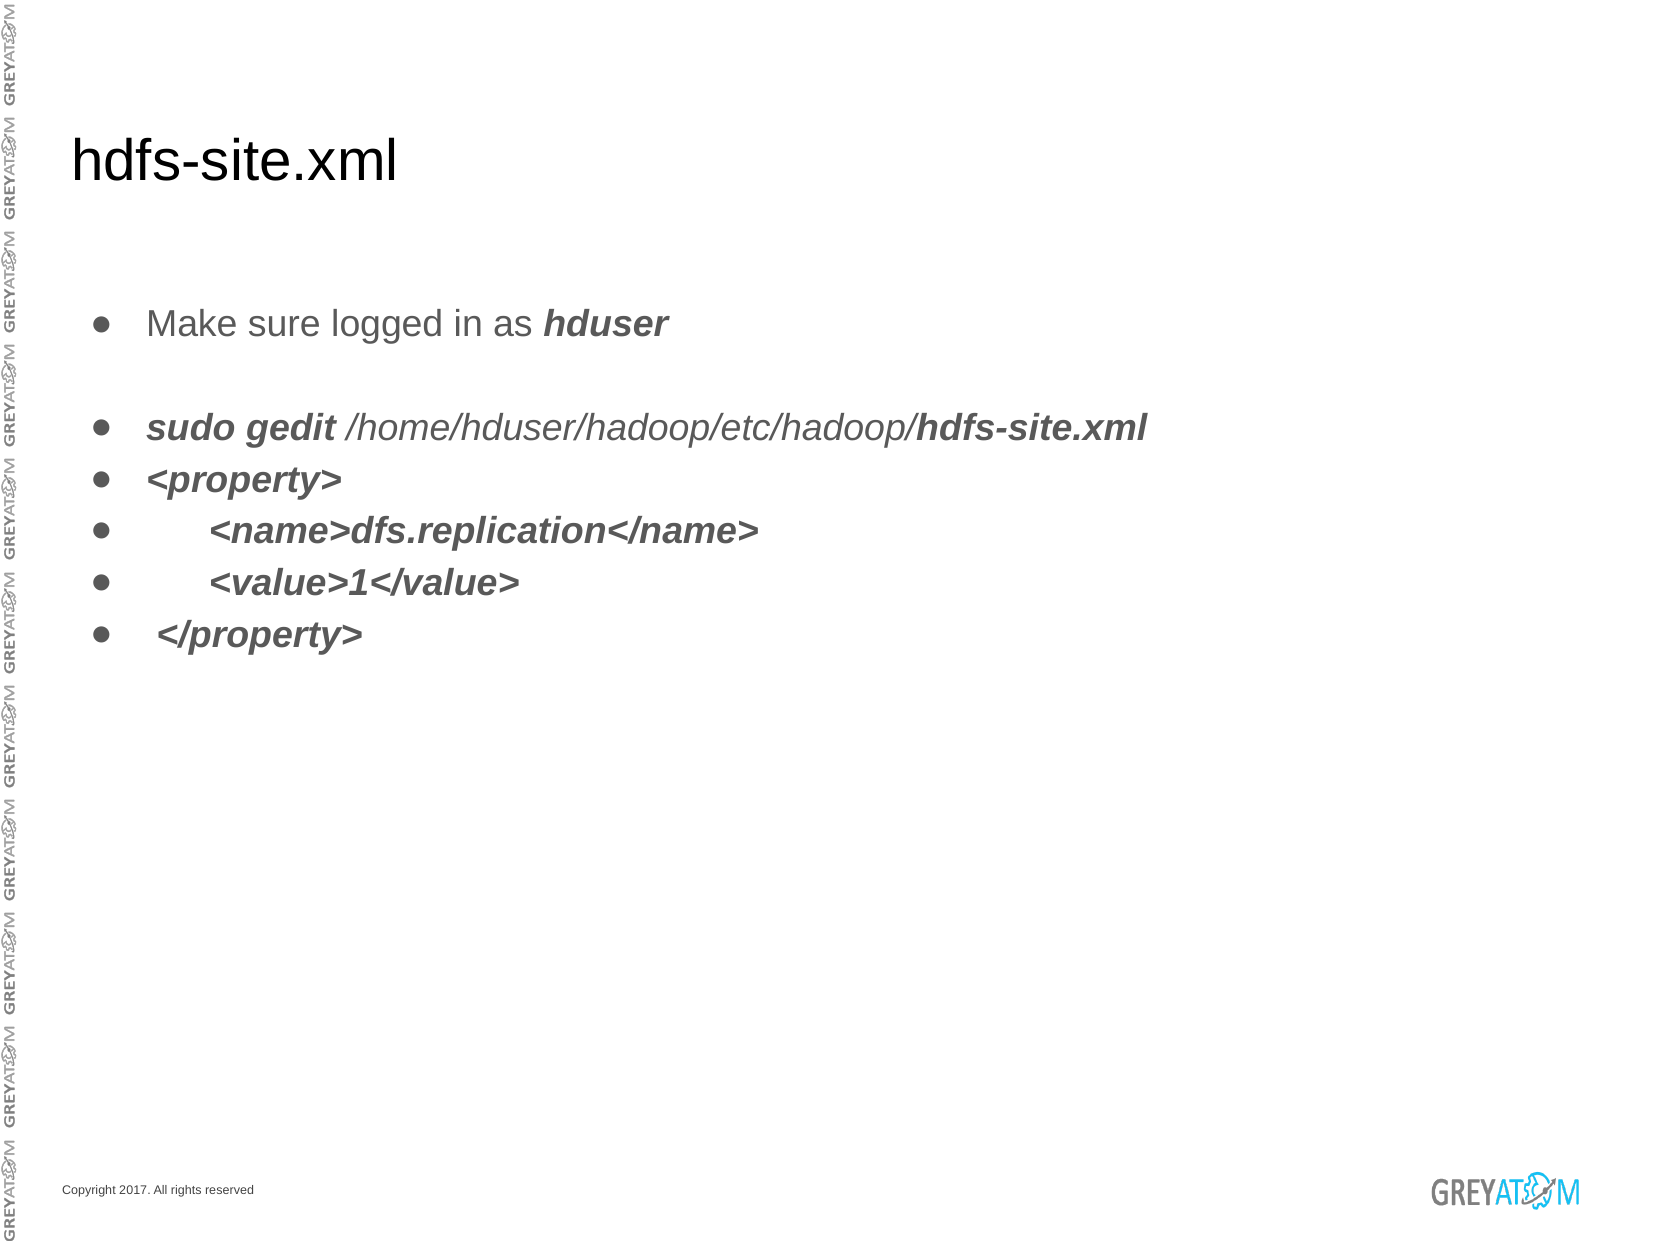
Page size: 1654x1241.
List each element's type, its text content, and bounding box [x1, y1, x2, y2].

picture [1, 1026, 17, 1128]
picture [1, 458, 17, 560]
picture [1430, 1168, 1581, 1212]
picture [1, 1140, 17, 1241]
picture [1, 4, 17, 106]
picture [1, 912, 17, 1015]
picture [1, 231, 17, 333]
text_box Make sure logged in as hduser sudo gedit /home/hduser/hadoop/etc/hadoop/hdfs-site.xml <property> <name>dfs.replication</name> <value>1</value> </property> [56, 277, 1597, 1102]
picture [1, 572, 17, 674]
picture [1, 799, 17, 901]
picture [1, 117, 17, 220]
picture [1, 685, 17, 788]
text_box hdfs-site.xml [56, 107, 1597, 245]
picture [1, 344, 17, 447]
